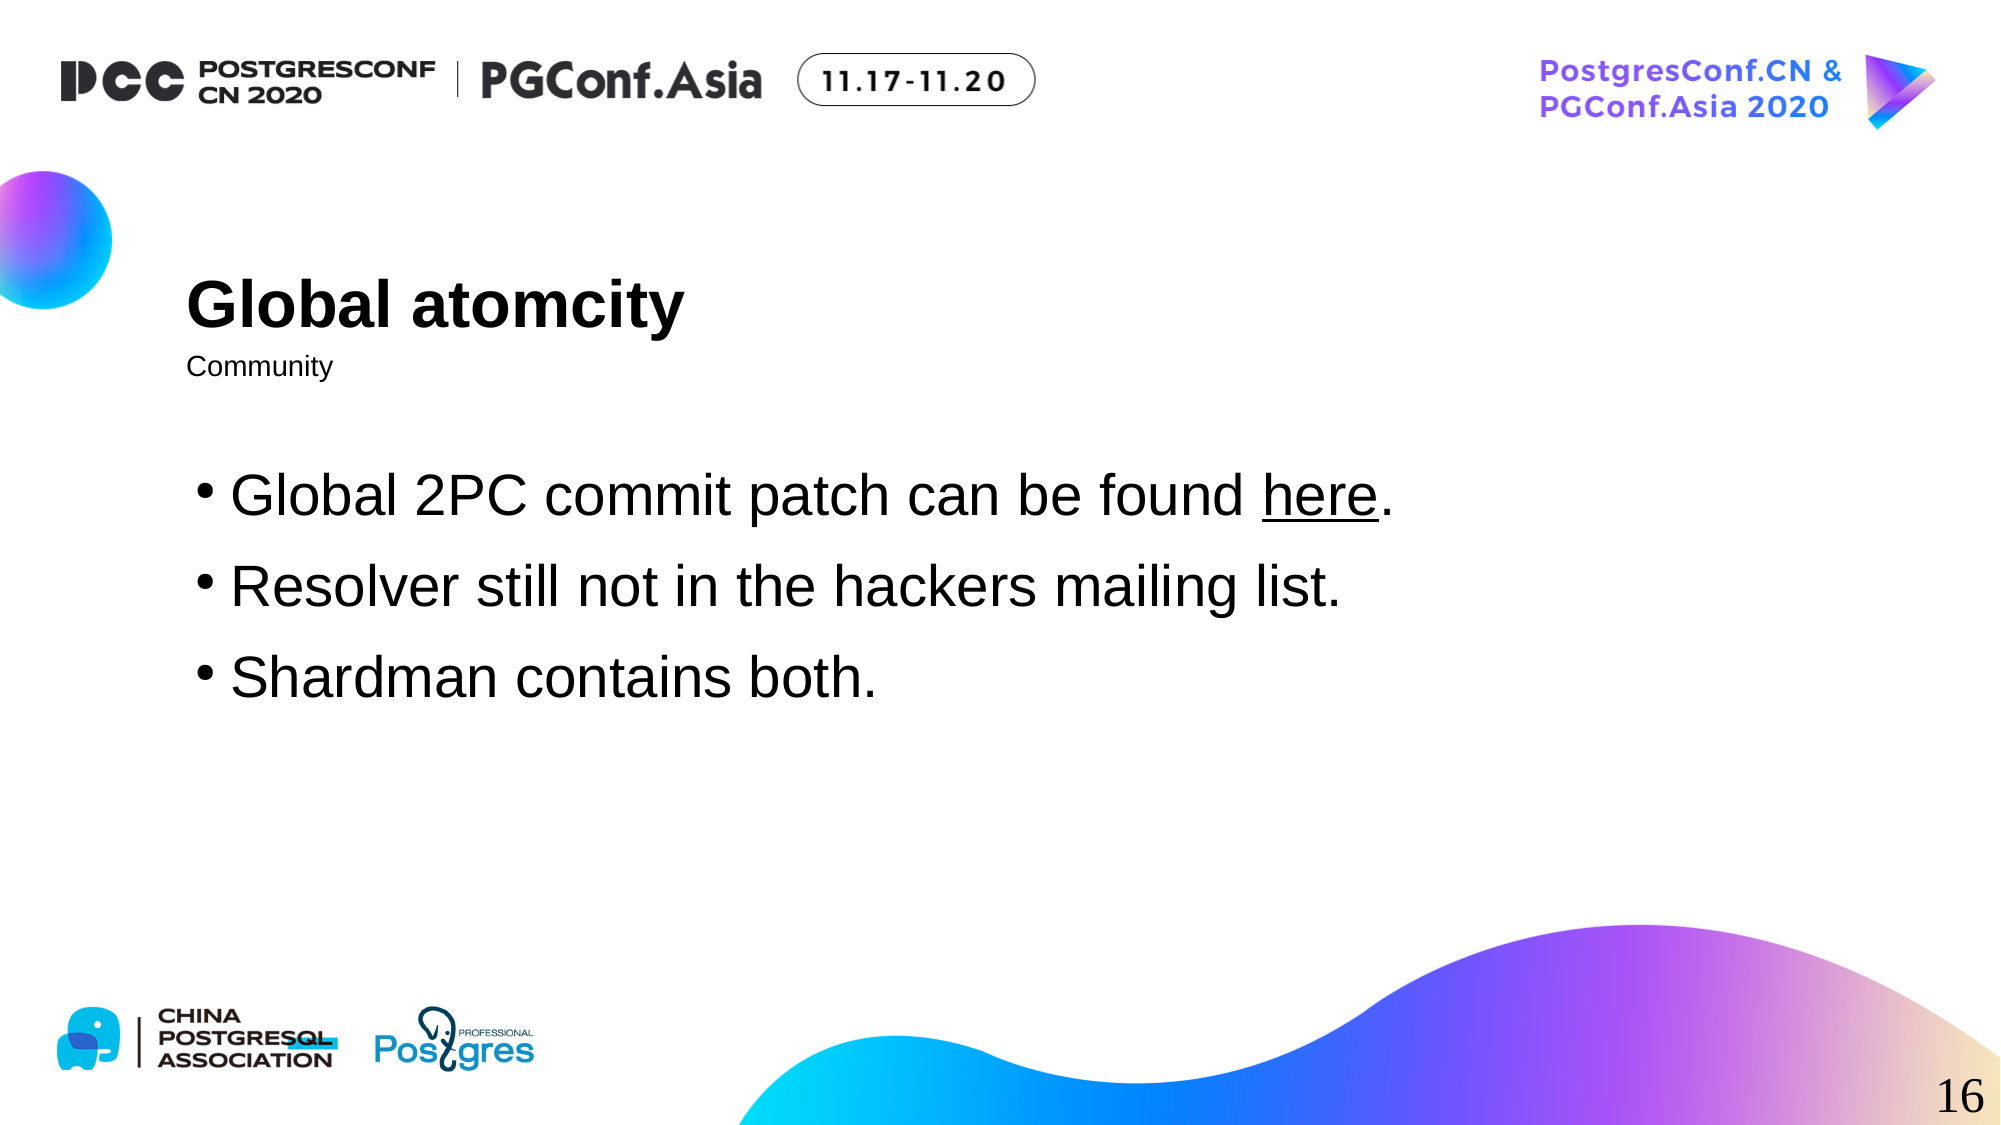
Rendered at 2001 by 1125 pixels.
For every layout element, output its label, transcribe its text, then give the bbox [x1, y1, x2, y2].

picture [0, 0, 2001, 1125]
text_box Global 2PC commit patch can be found here. Resolver still not in the hackers mailing list. Shardman contains both. [180, 450, 1846, 931]
text_box Global atomcity Community [171, 237, 1850, 390]
text_box <номер> [1883, 1054, 2000, 1125]
